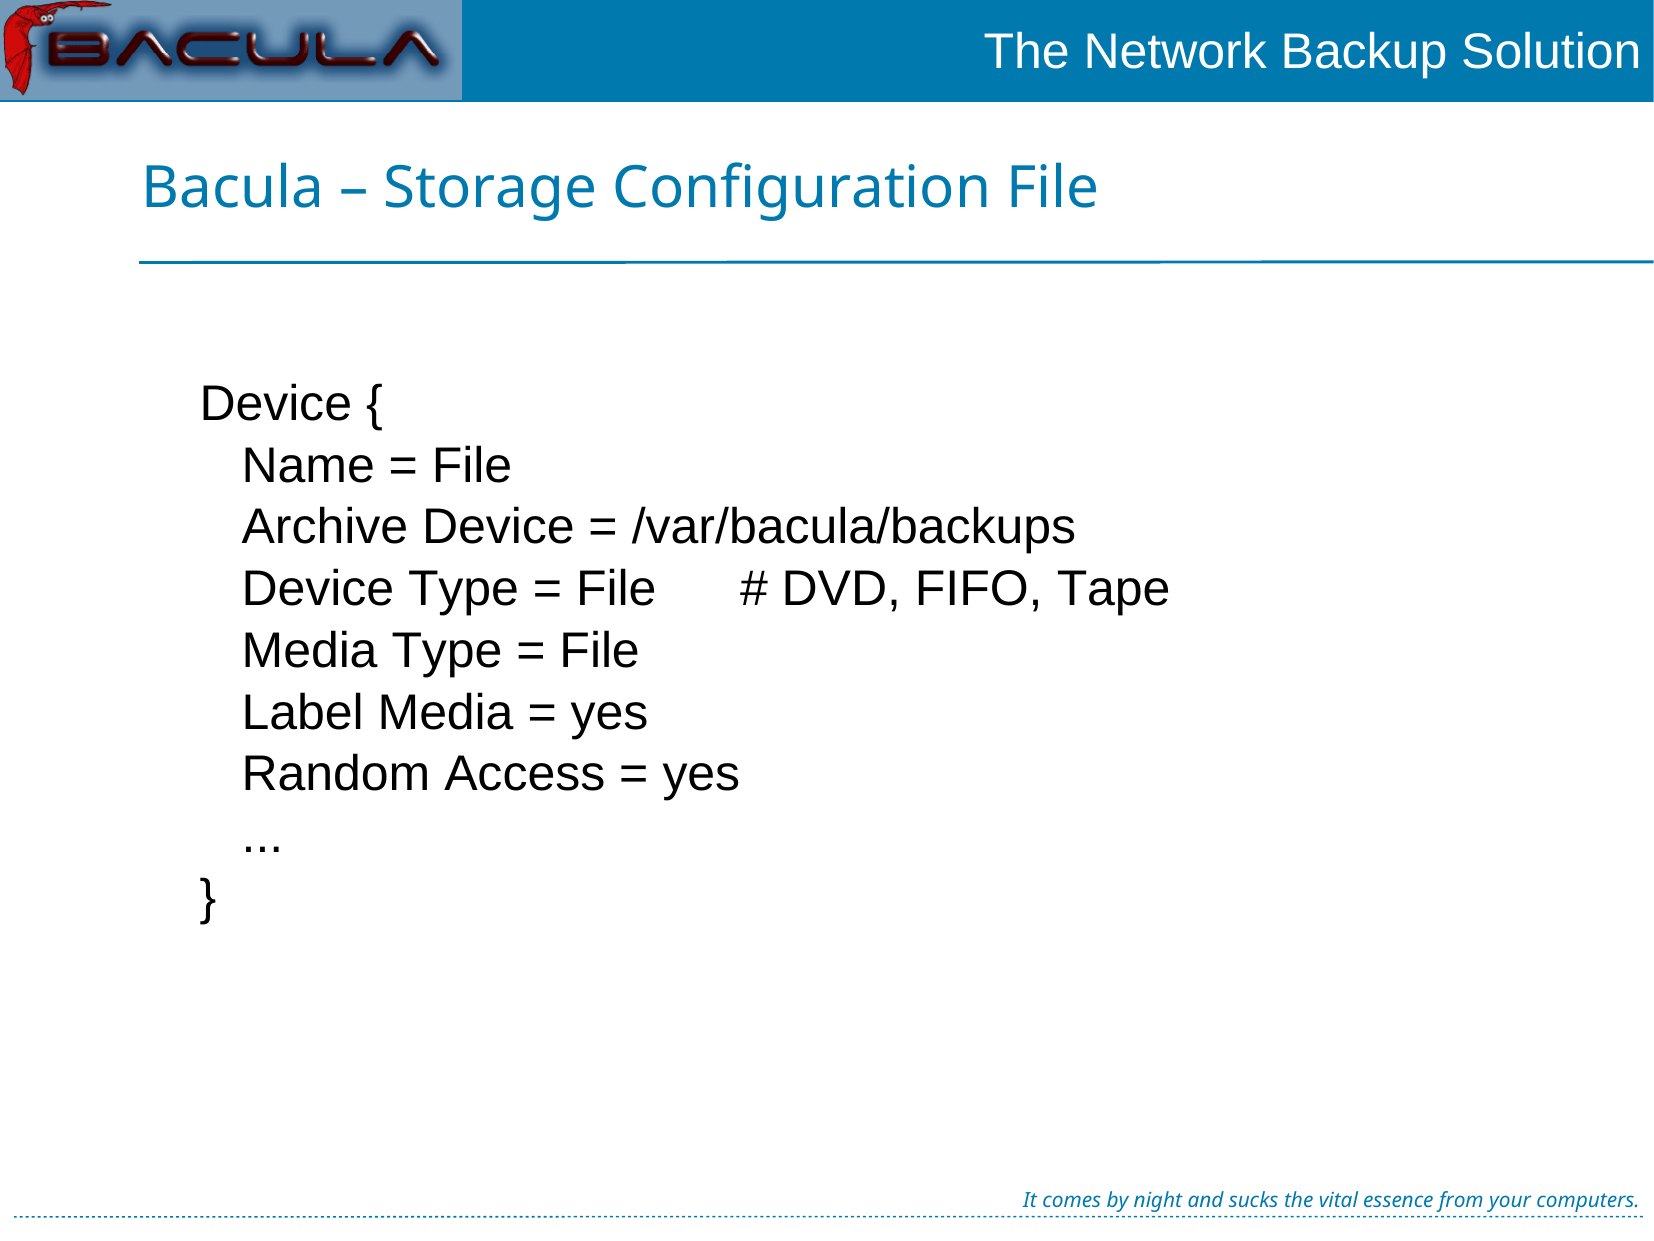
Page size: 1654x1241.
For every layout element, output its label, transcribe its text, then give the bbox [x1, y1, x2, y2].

picture [0, 0, 461, 99]
title Bacula – Storage Configuration File [141, 112, 1501, 226]
list Device { Name = File Archive Device = /var/bacula/backups Device Type = File # DVD, FIFO, Tape Media Type = File Label Media = yes Random Access = yes ... } [140, 375, 1534, 1127]
